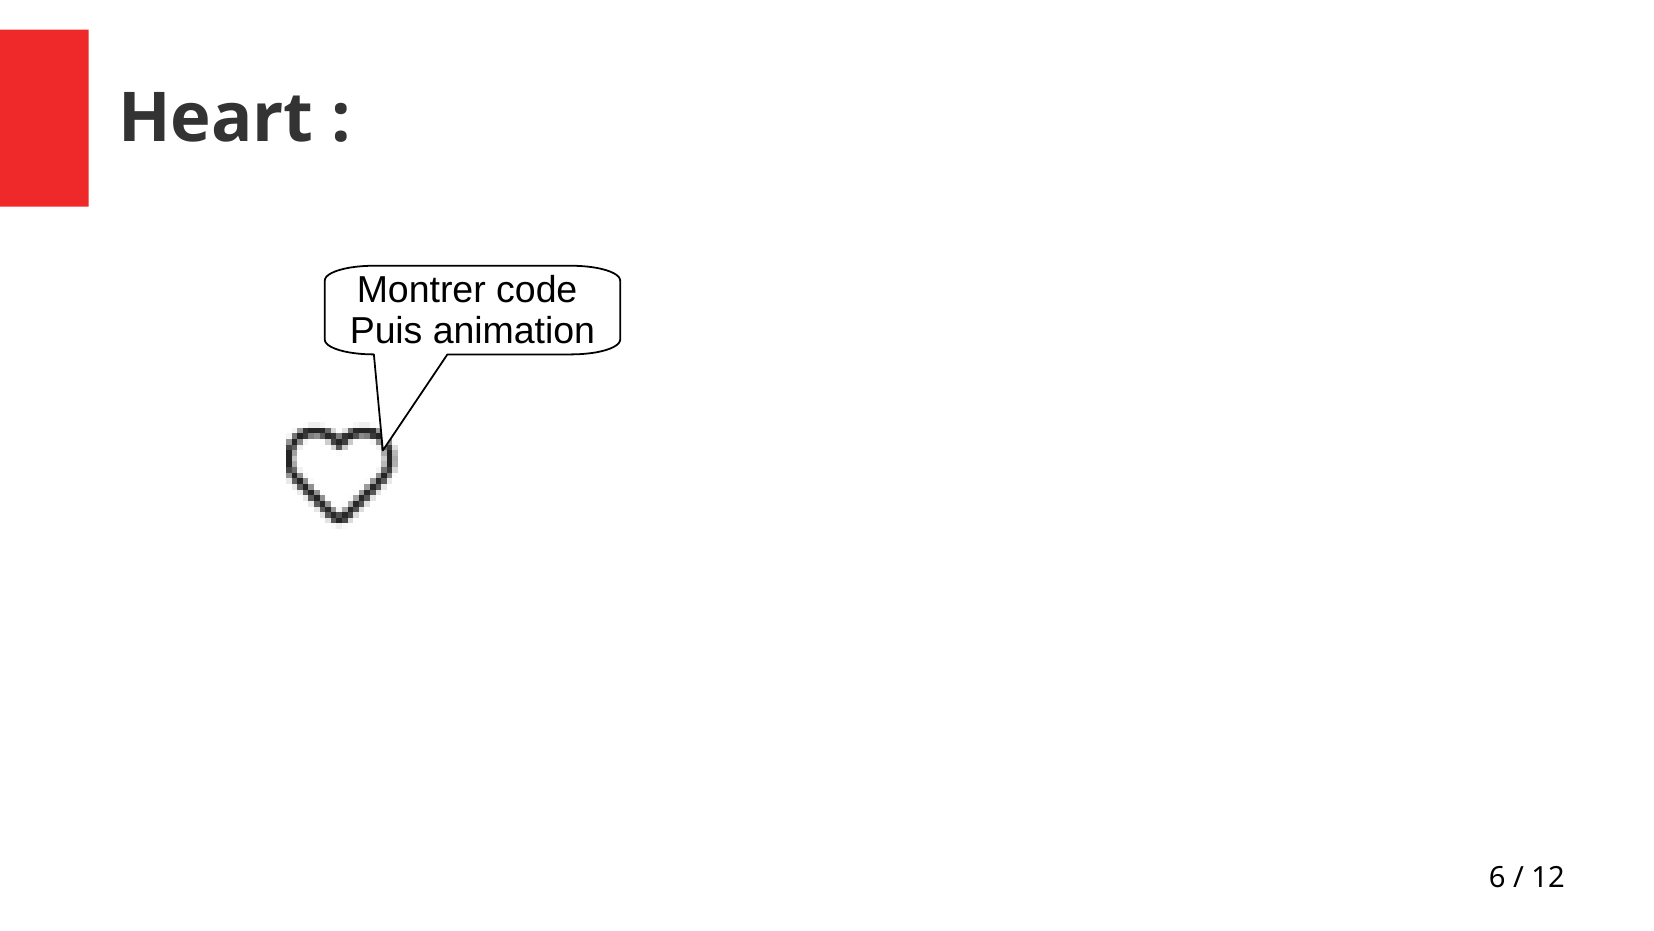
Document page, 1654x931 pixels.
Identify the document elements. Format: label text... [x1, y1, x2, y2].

text_box Montrer code Puis animation [324, 265, 621, 451]
picture [236, 383, 432, 586]
title Heart : [118, 37, 1571, 193]
